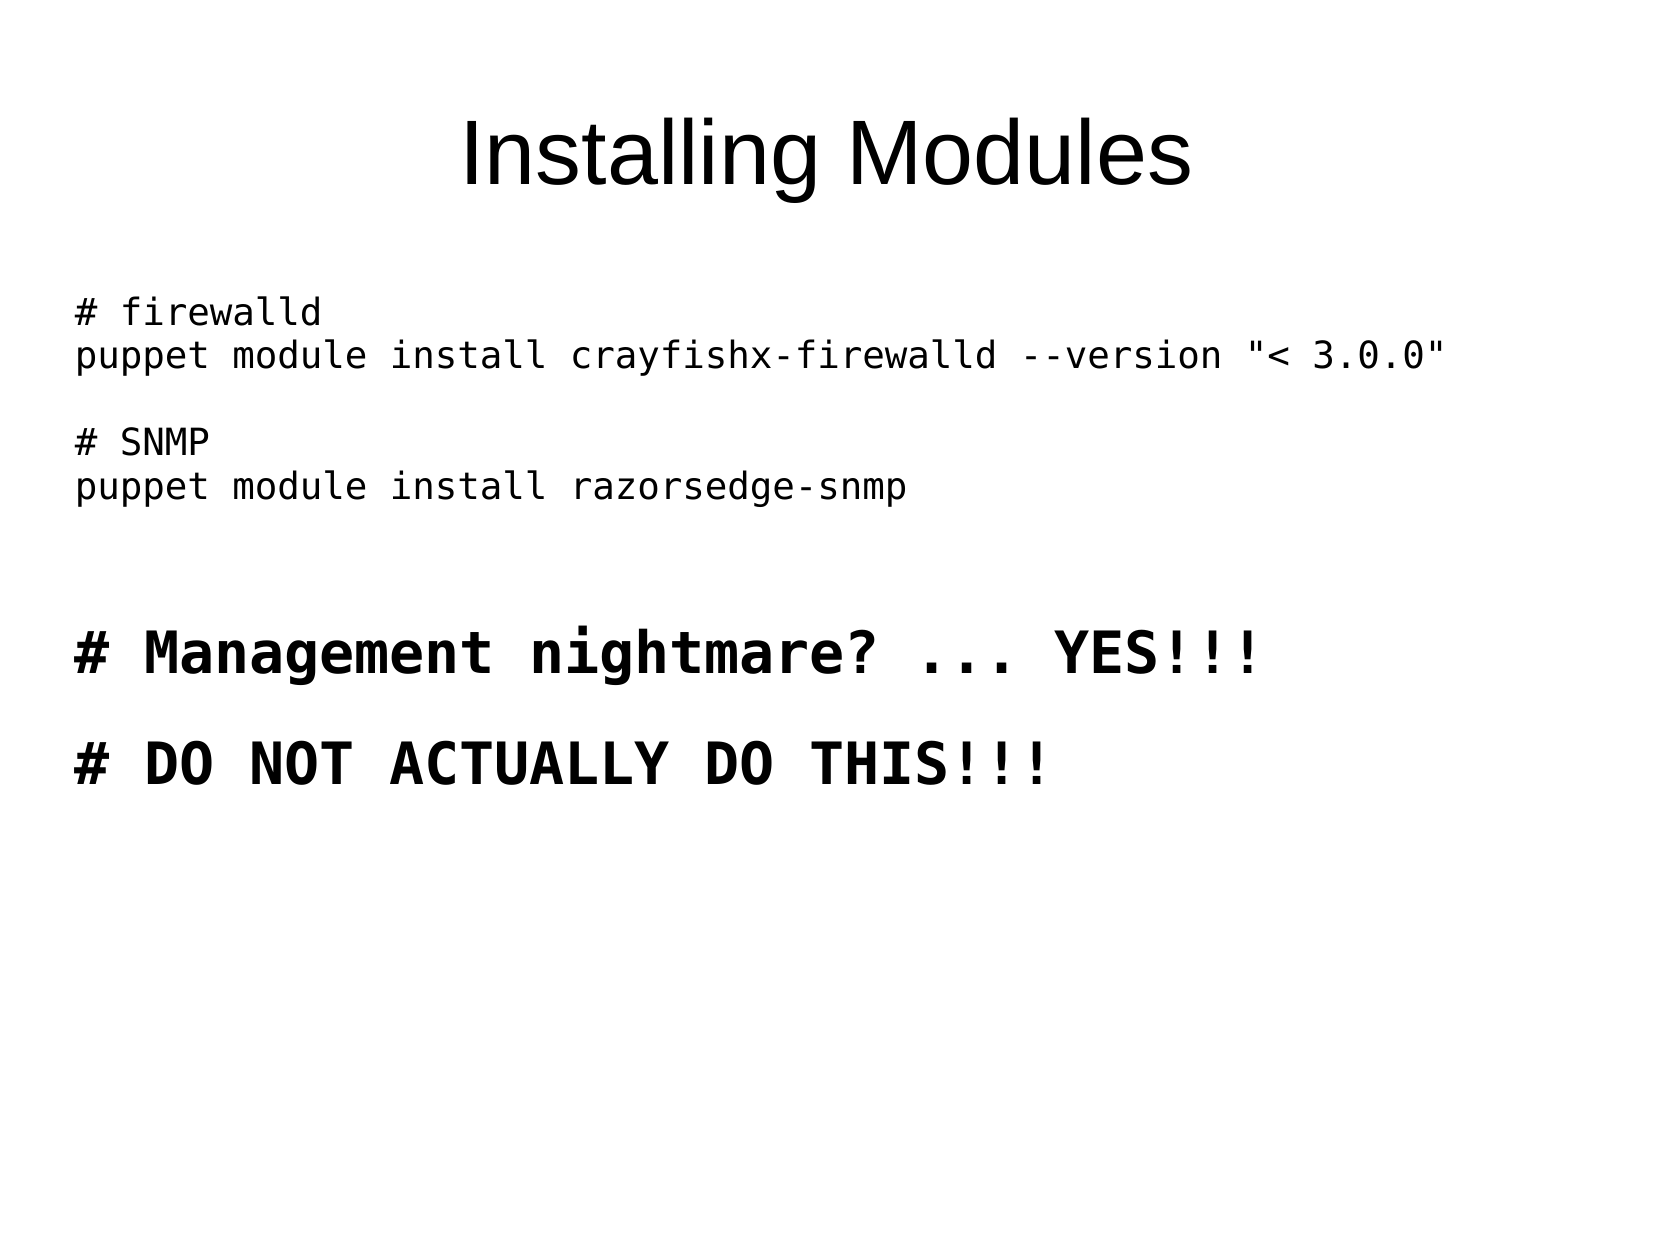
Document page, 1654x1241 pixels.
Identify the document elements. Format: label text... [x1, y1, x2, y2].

text_box # firewalld puppet module install crayfishx-firewalld --version "< 3.0.0" # SNMP puppet module install razorsedge-snmp # Management nightmare? ... YES!!! # DO NOT ACTUALLY DO THIS!!! [60, 283, 1606, 806]
title Installing Modules [82, 49, 1571, 257]
